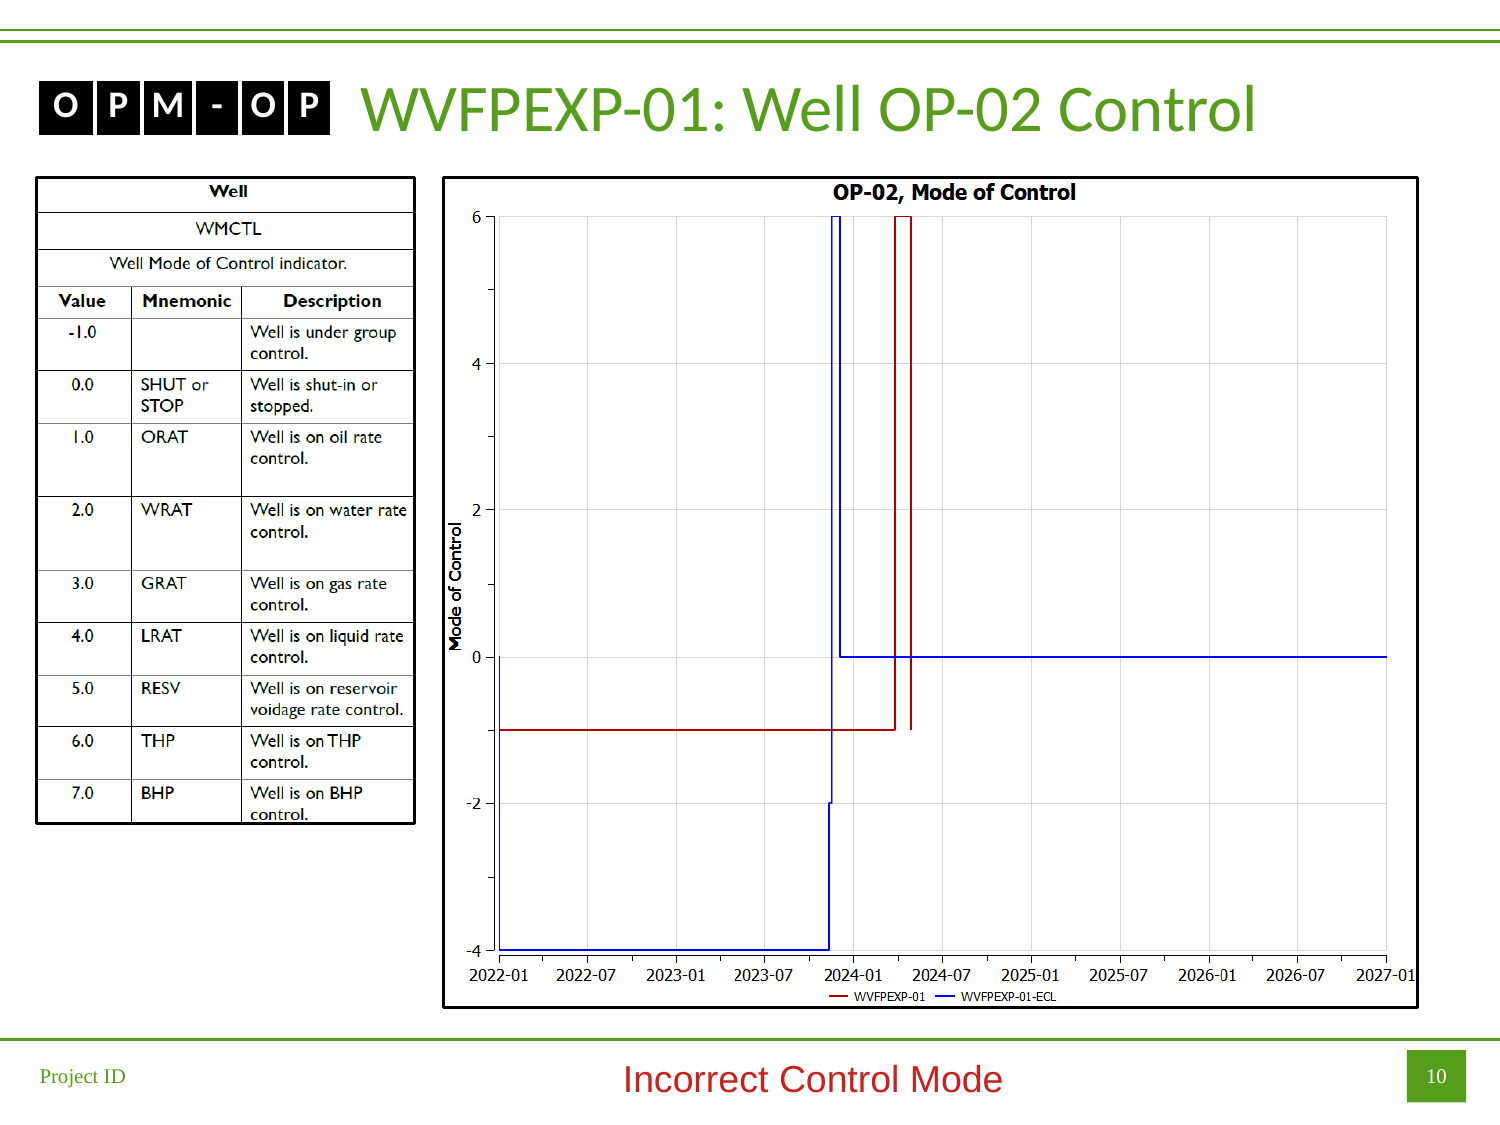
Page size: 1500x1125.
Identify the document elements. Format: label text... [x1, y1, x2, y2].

picture [37, 178, 413, 823]
text_box Incorrect Control Mode [267, 1051, 1359, 1109]
picture [444, 178, 1416, 1006]
title WVFPEXP-01: Well OP-02 Control [360, 77, 1425, 153]
